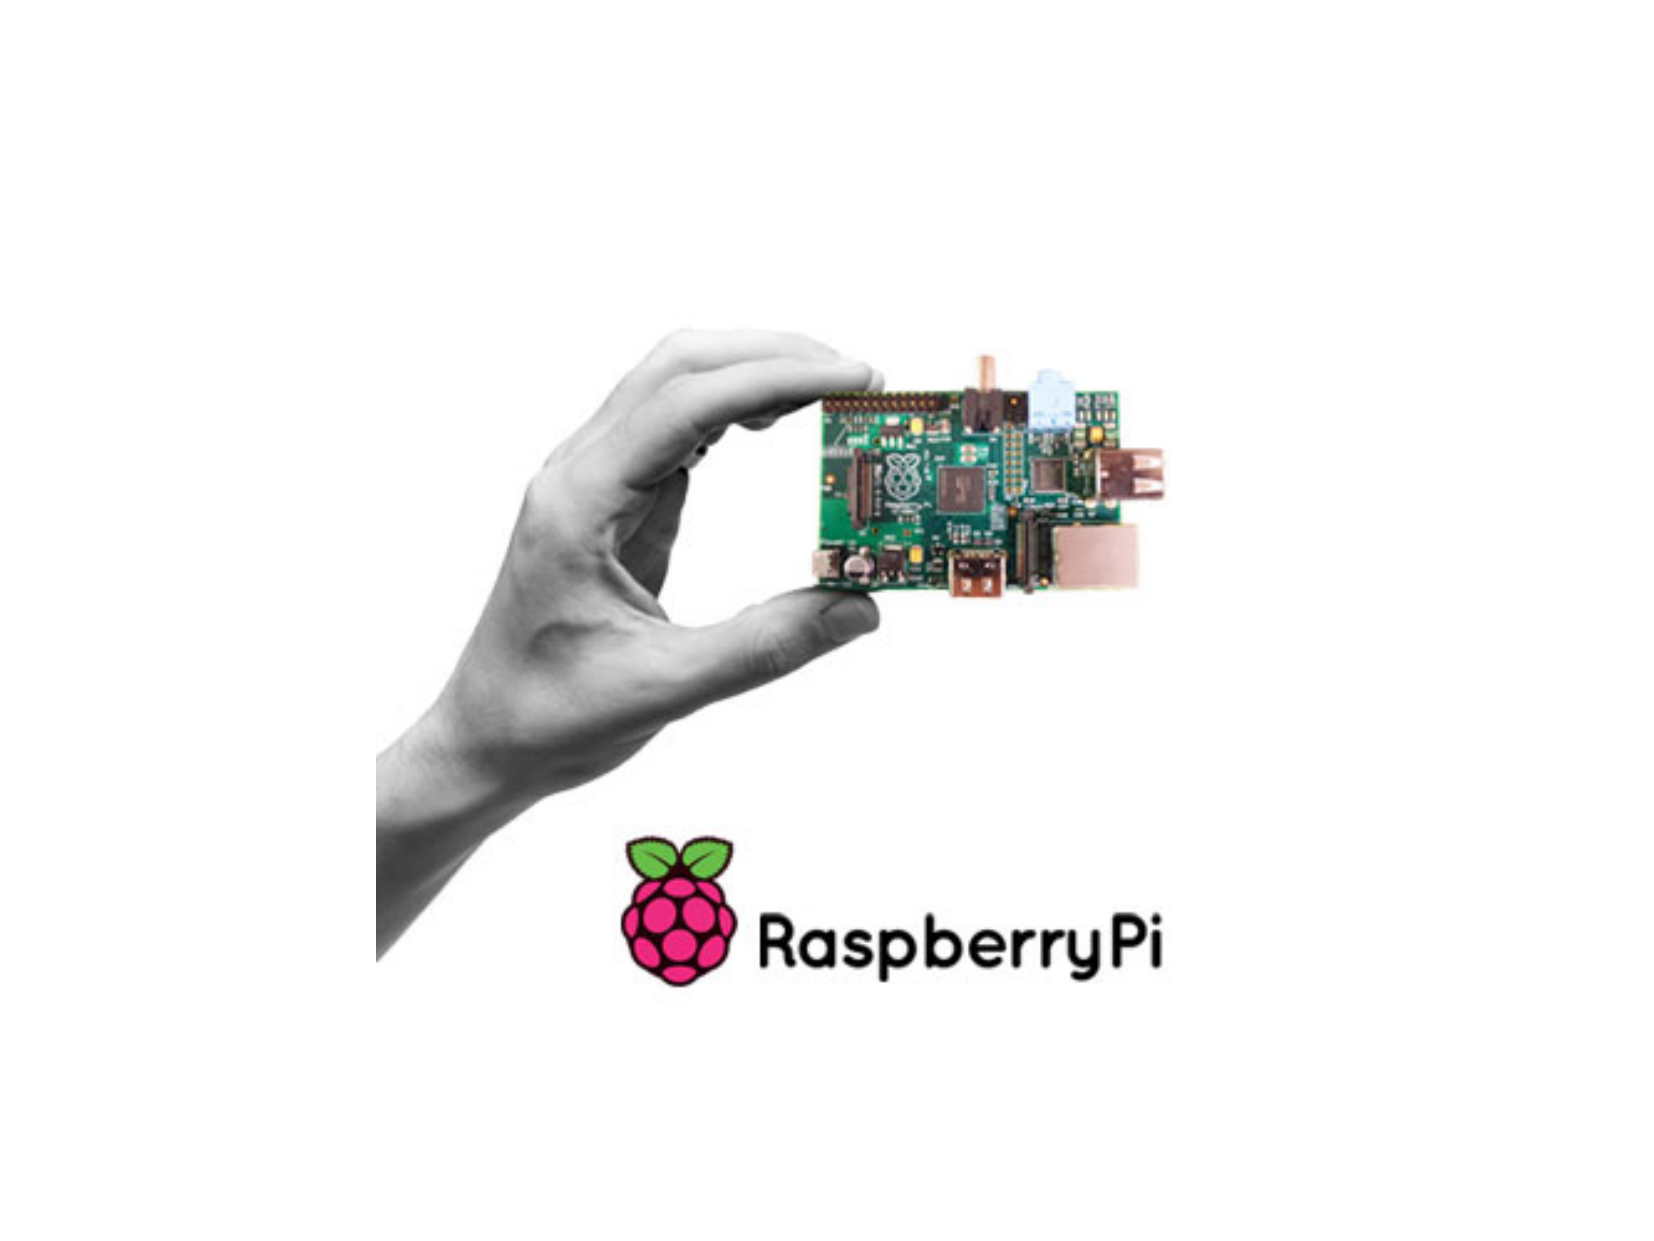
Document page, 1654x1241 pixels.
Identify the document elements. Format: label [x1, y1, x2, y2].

picture [376, 290, 1245, 1010]
